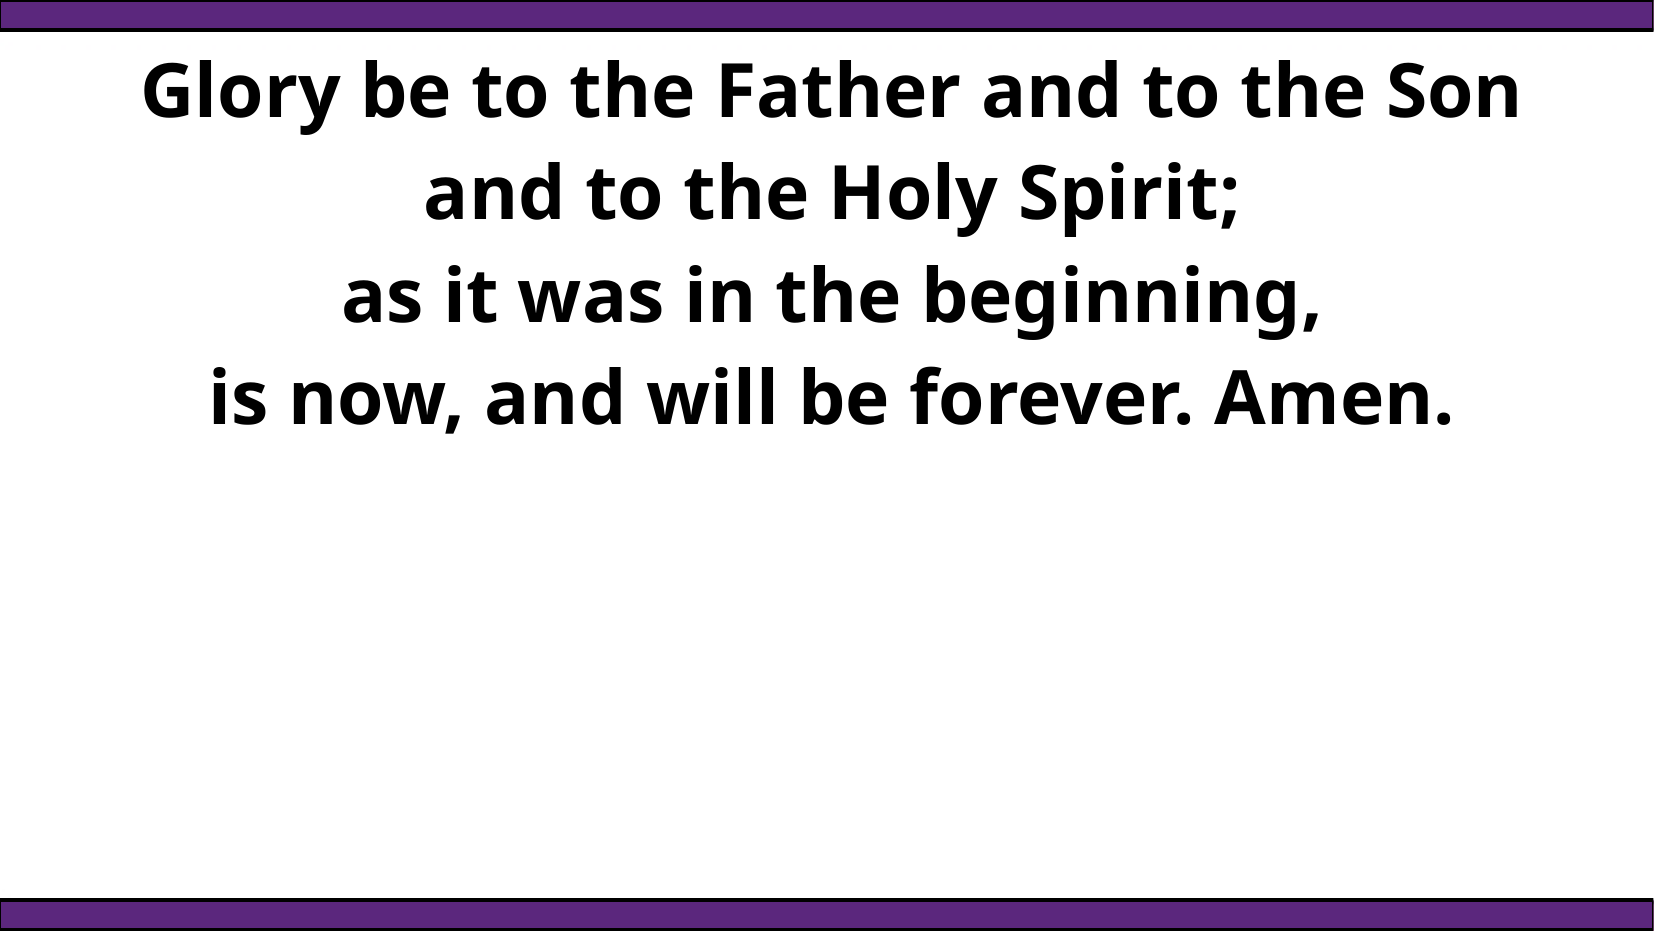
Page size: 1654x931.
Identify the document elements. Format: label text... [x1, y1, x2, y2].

text_box [0, 0, 1654, 31]
picture [0, 31, 1654, 900]
text_box Glory be to the Father and to the Son and to the Holy Spirit; as it was in the beginning, is now, and will be forever. Amen. [90, 30, 1576, 445]
text_box [0, 900, 1654, 931]
